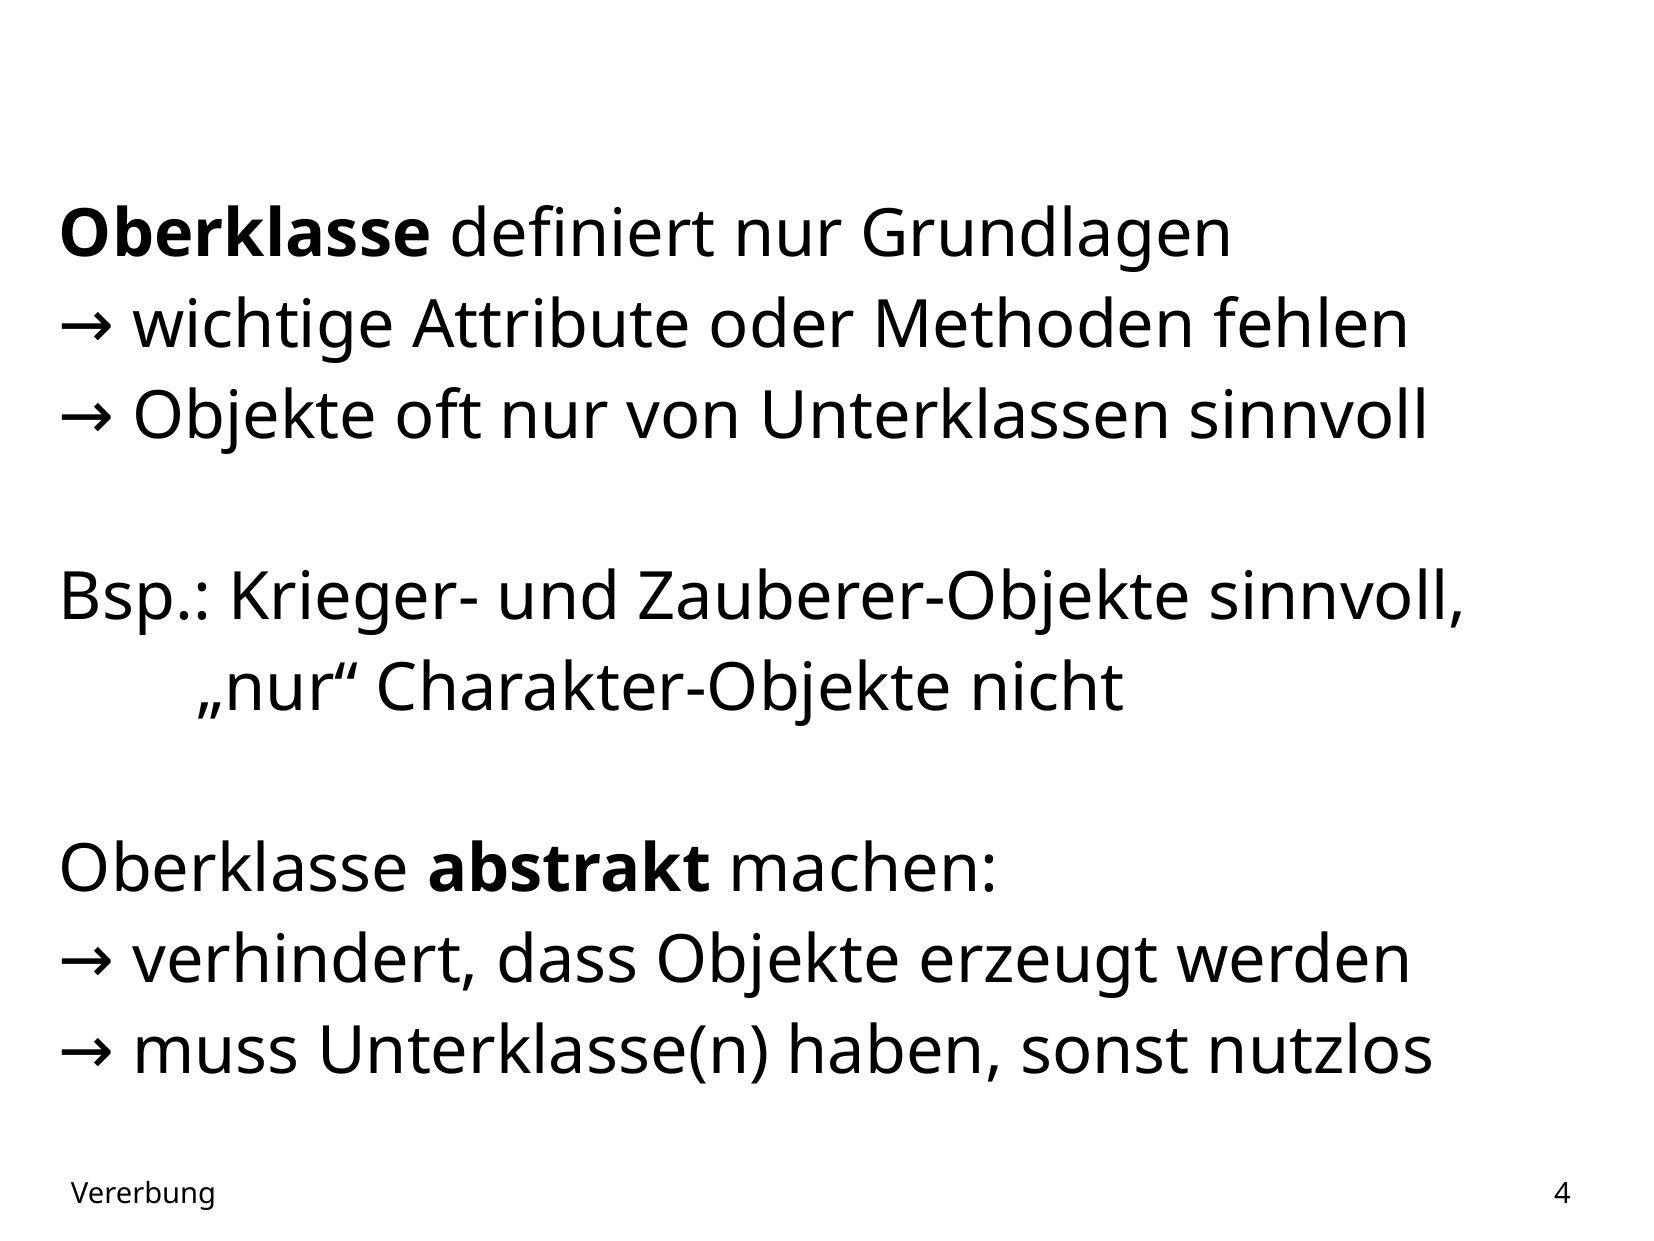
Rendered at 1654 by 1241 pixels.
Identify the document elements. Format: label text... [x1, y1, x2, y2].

list Oberklasse definiert nur Grundlagen → wichtige Attribute oder Methoden fehlen → Objekte oft nur von Unterklassen sinnvoll Bsp.: Krieger- und Zauberer-Objekte sinnvoll, „nur“ Charakter-Objekte nicht Oberklasse abstrakt machen: → verhindert, dass Objekte erzeugt werden → muss Unterklasse(n) haben, sonst nutzlos [59, 94, 1607, 1123]
